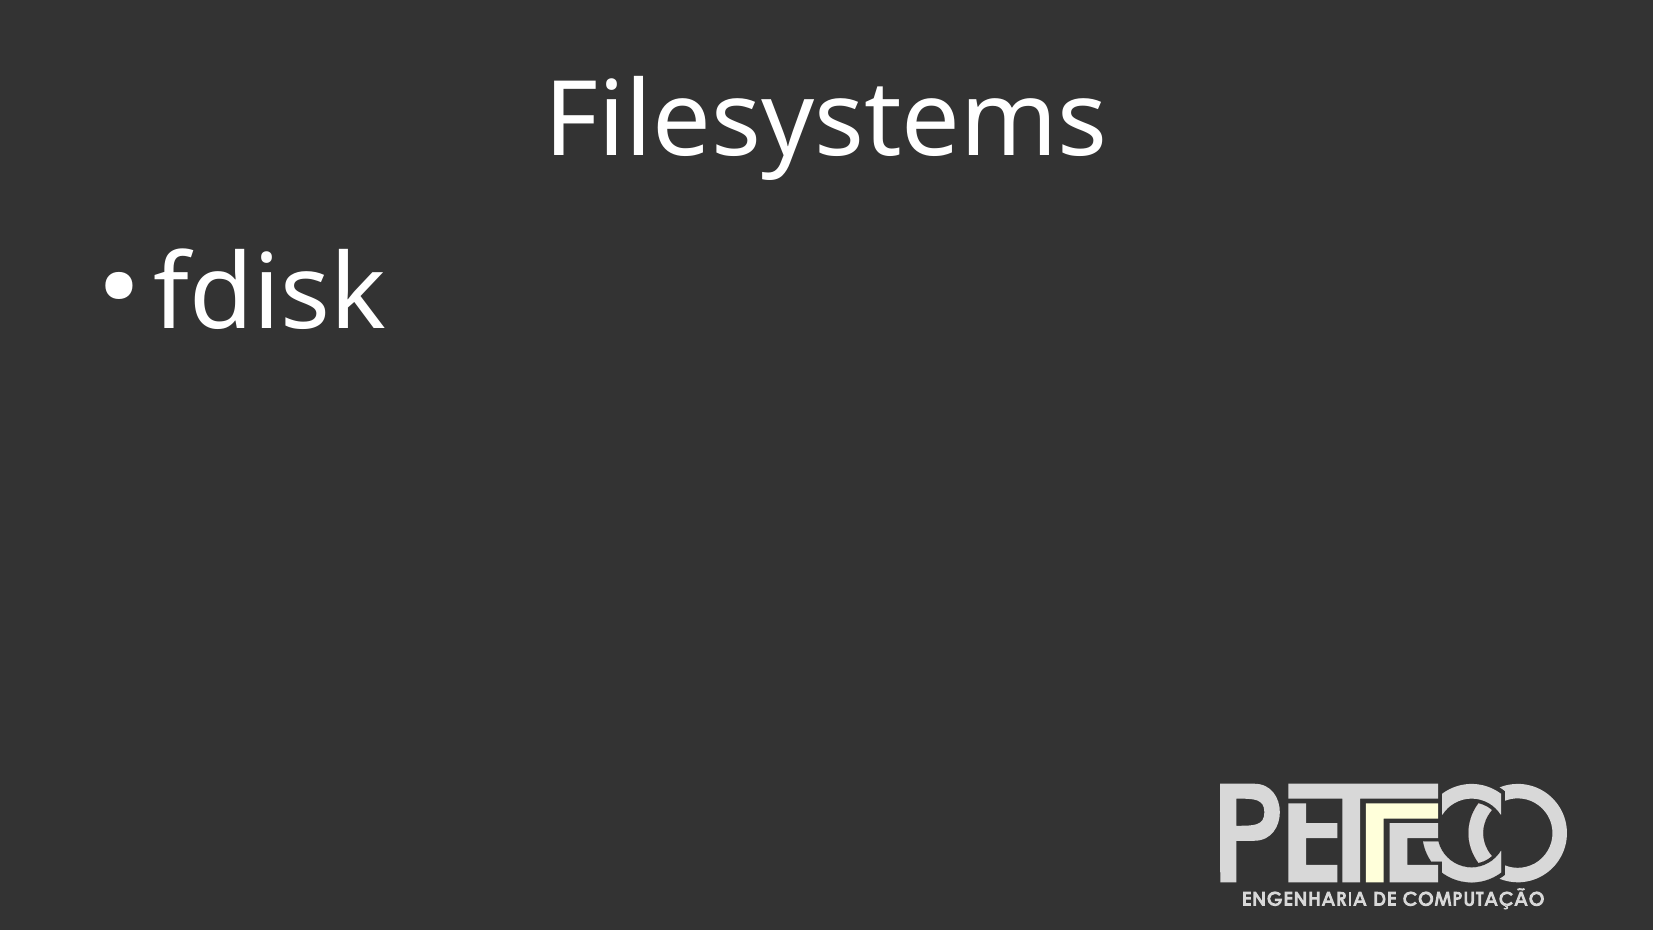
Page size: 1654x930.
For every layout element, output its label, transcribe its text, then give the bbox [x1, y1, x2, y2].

list fdisk [82, 217, 1571, 757]
title Filesystems [82, 37, 1571, 193]
